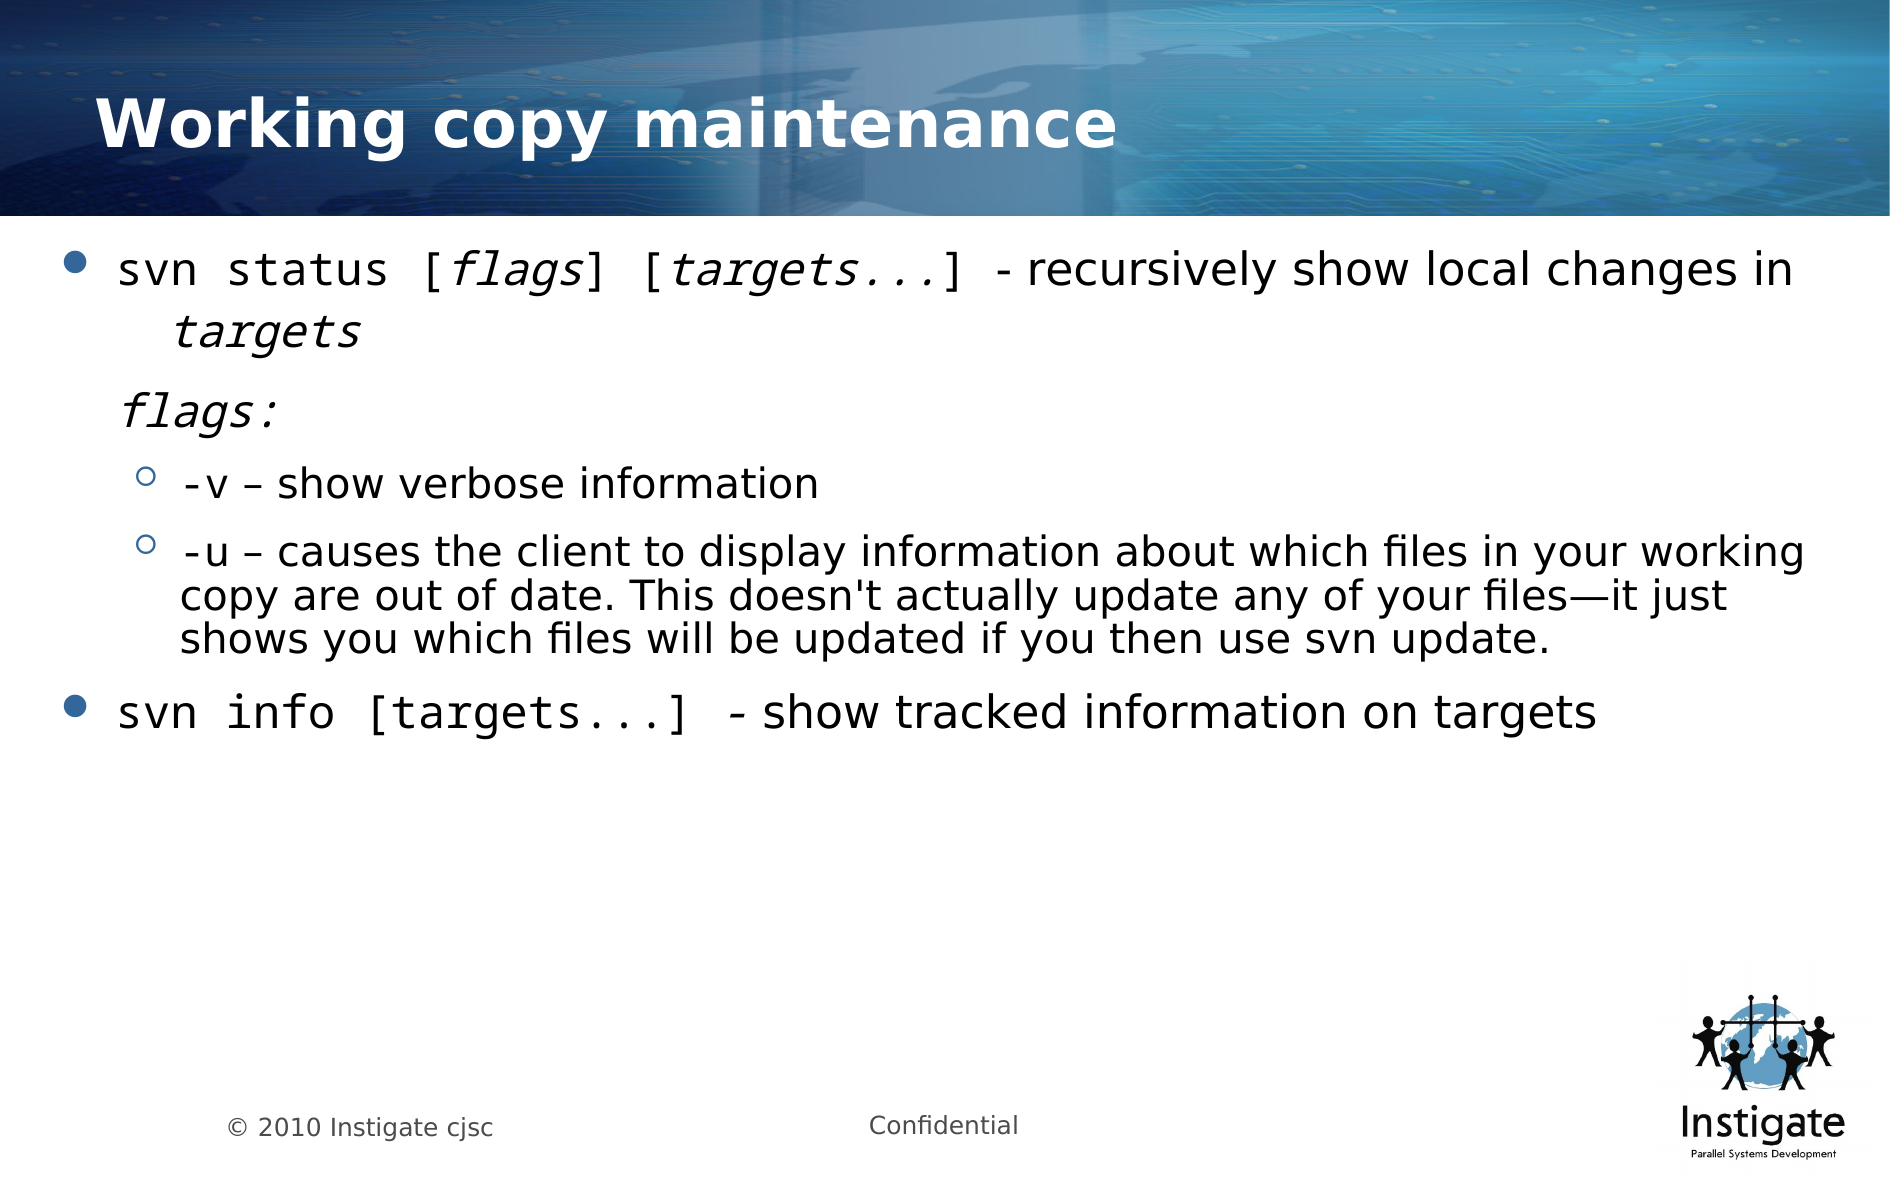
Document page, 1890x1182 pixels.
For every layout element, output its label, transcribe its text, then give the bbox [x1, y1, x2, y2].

picture [0, 0, 1890, 216]
picture [1650, 956, 1876, 1182]
title Working copy maintenance [94, 54, 1793, 210]
list svn status [flags] [targets...] - recursively show local changes in targets flags: -v – show verbose information -u – causes the client to display information about which files in your working copy are out of date. This doesn't actually update any of your files—it just shows you which files will be updated if you then use svn update. svn info [targets...] - show tracked information on targets [59, 236, 1831, 1001]
